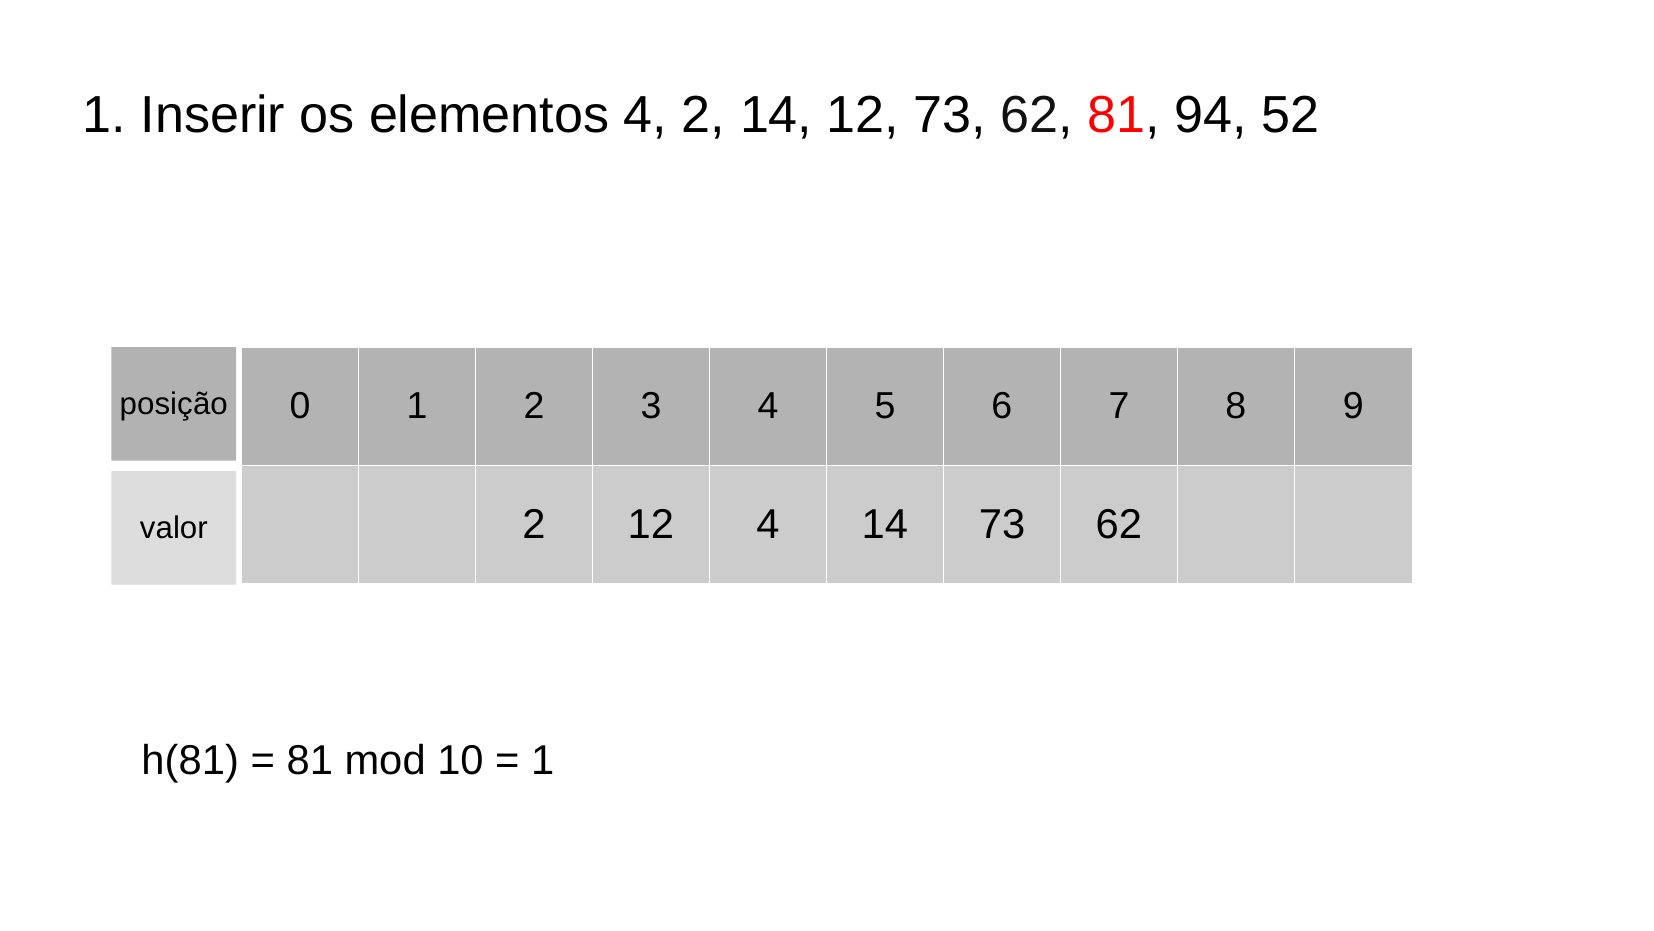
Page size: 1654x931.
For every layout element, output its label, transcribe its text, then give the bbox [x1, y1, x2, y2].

table_header 7 [1061, 348, 1177, 465]
table_header 1 [359, 348, 475, 465]
title 1. Inserir os elementos 4, 2, 14, 12, 73, 62, 81, 94, 52 [82, 37, 1571, 193]
table_cell [242, 466, 358, 583]
table_header 9 [1295, 348, 1412, 465]
table_cell 2 [476, 466, 592, 583]
table_header 3 [593, 348, 709, 465]
table_cell 14 [827, 466, 943, 583]
table_cell [1178, 466, 1294, 583]
table_cell [1295, 466, 1412, 583]
table_cell 4 [710, 466, 826, 583]
text_box h(81) = 81 mod 10 = 1 [126, 729, 579, 791]
table_cell 62 [1061, 466, 1177, 583]
table_header 2 [476, 348, 592, 465]
text_box valor [111, 471, 237, 585]
table_header 5 [827, 348, 943, 465]
table_cell [359, 466, 475, 583]
table_header 0 [242, 348, 358, 465]
text_box posição [111, 347, 237, 461]
table_cell 12 [593, 466, 709, 583]
table_header 8 [1178, 348, 1294, 465]
table_cell 73 [944, 466, 1060, 583]
table_header 6 [944, 348, 1060, 465]
table_header 4 [710, 348, 826, 465]
